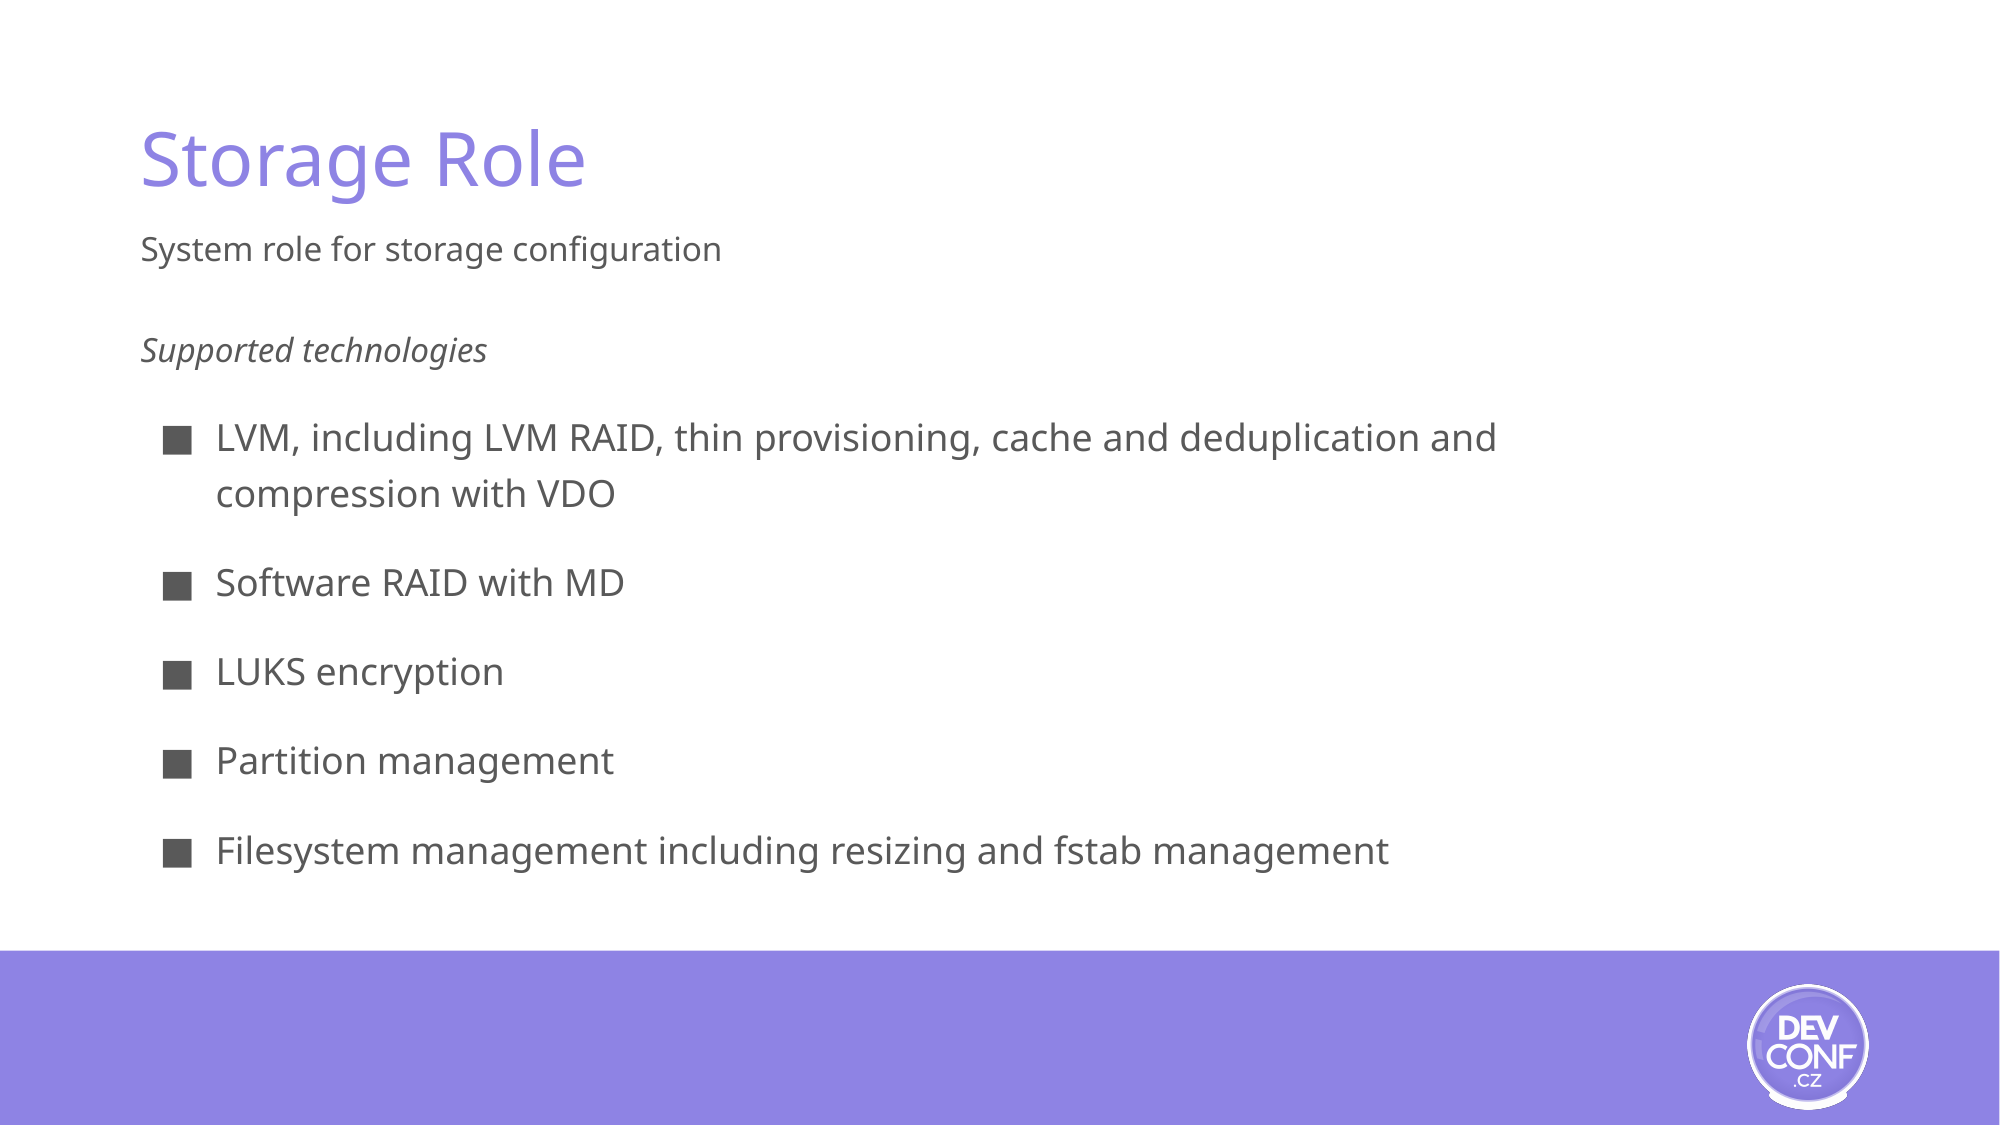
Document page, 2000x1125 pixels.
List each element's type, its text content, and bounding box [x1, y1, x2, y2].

subtitle System role for storage configuration [140, 218, 1619, 277]
title Storage Role [140, 93, 1619, 218]
picture [1747, 984, 1869, 1110]
list Supported technologies LVM, including LVM RAID, thin provisioning, cache and deduplication and compression with VDO Software RAID with MD LUKS encryption Partition management Filesystem management including resizing and fstab management [140, 315, 1619, 893]
